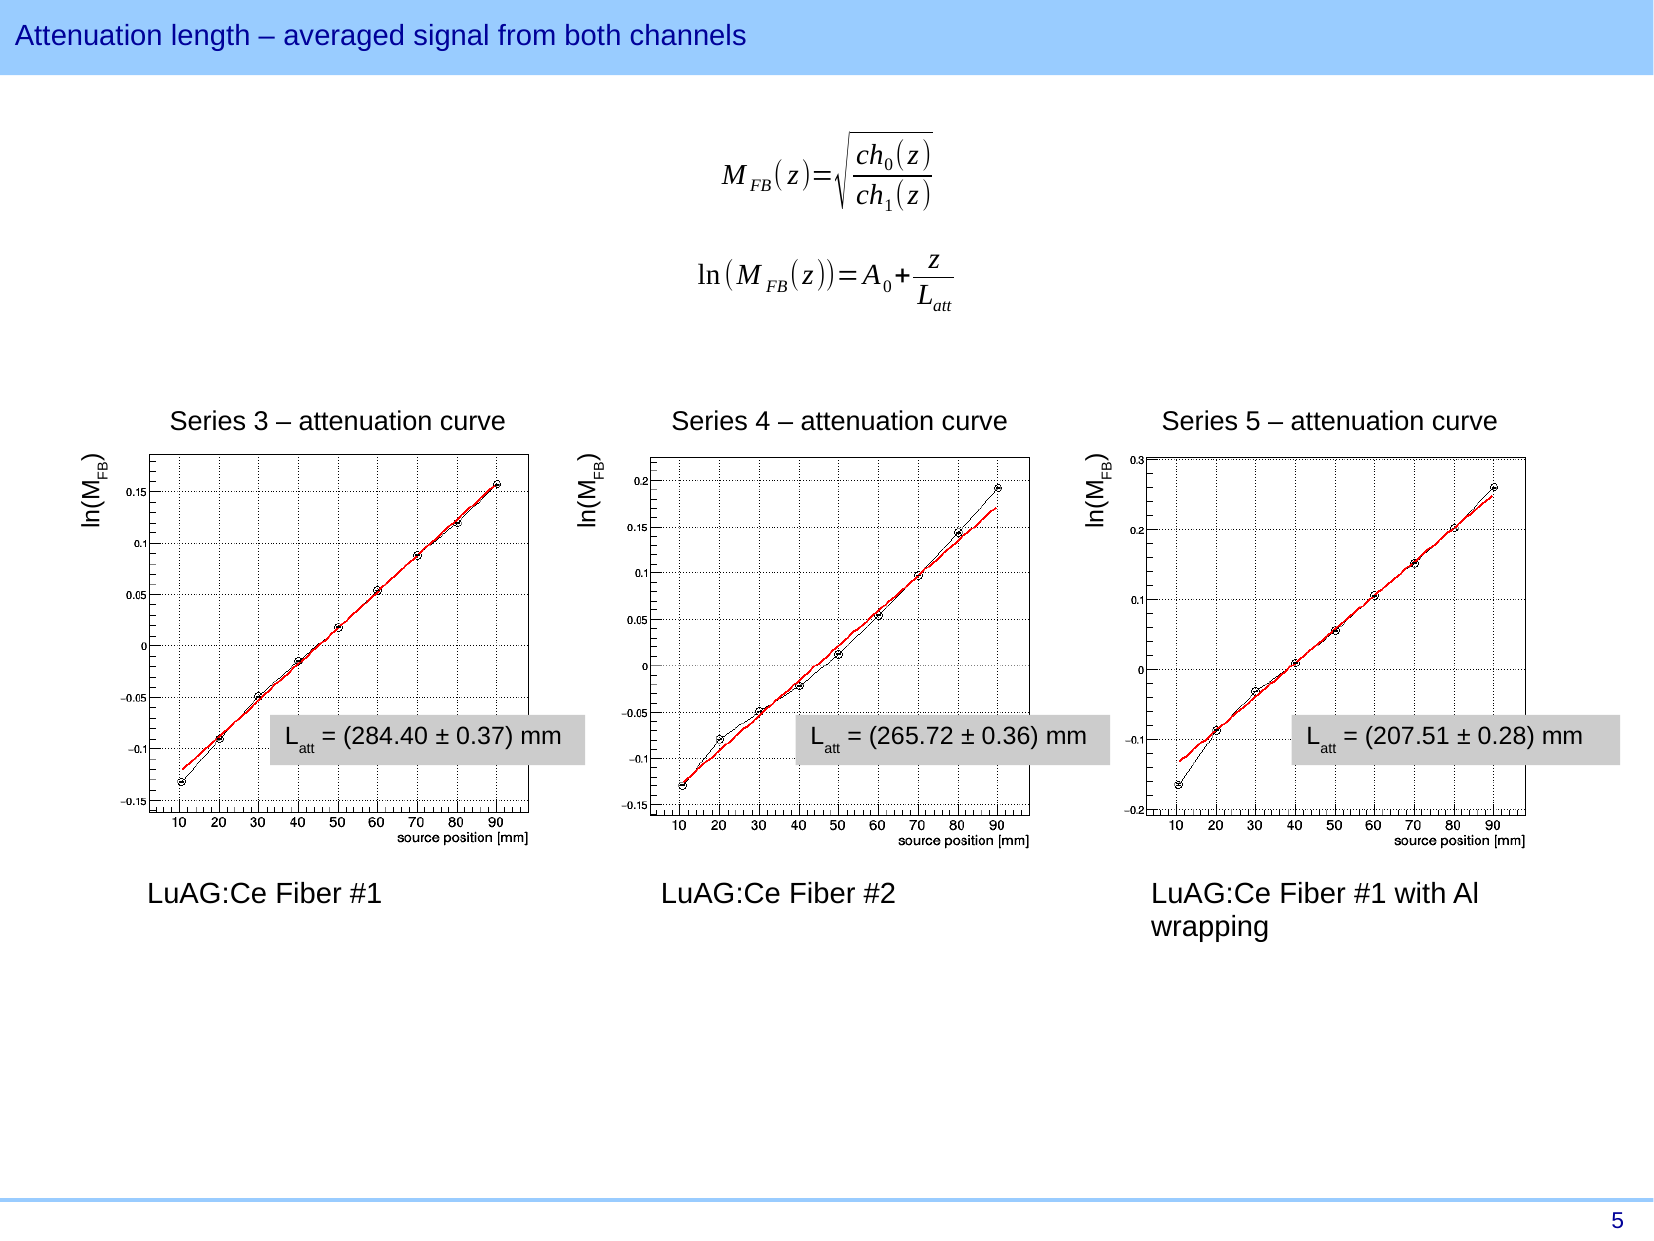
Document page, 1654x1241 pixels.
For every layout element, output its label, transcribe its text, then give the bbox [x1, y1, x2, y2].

text_box LuAG:Ce Fiber #1 with Al wrapping [1136, 870, 1512, 951]
text_box ln(MFB) [1073, 271, 1123, 544]
picture [1099, 412, 1572, 860]
picture [603, 412, 1076, 860]
text_box Series 5 – attenuation curve [1142, 398, 1518, 444]
chart [691, 242, 963, 316]
text_box Attenuation length – averaged signal from both channels [0, 11, 1096, 60]
picture [102, 409, 575, 857]
text_box [0, 0, 1654, 76]
text_box Series 3 – attenuation curve [150, 398, 526, 444]
text_box LuAG:Ce Fiber #1 [132, 870, 508, 918]
text_box LuAG:Ce Fiber #2 [646, 870, 1022, 918]
text_box 5 [1590, 1200, 1654, 1241]
text_box ln(MFB) [565, 271, 615, 544]
text_box Latt = (207.51 ± 0.28) mm [1291, 714, 1621, 766]
text_box Latt = (284.40 ± 0.37) mm [270, 714, 586, 766]
text_box Latt = (265.72 ± 0.36) mm [795, 714, 1111, 766]
text_box ln(MFB) [69, 271, 119, 544]
chart [713, 130, 940, 216]
text_box Series 4 – attenuation curve [651, 398, 1027, 444]
